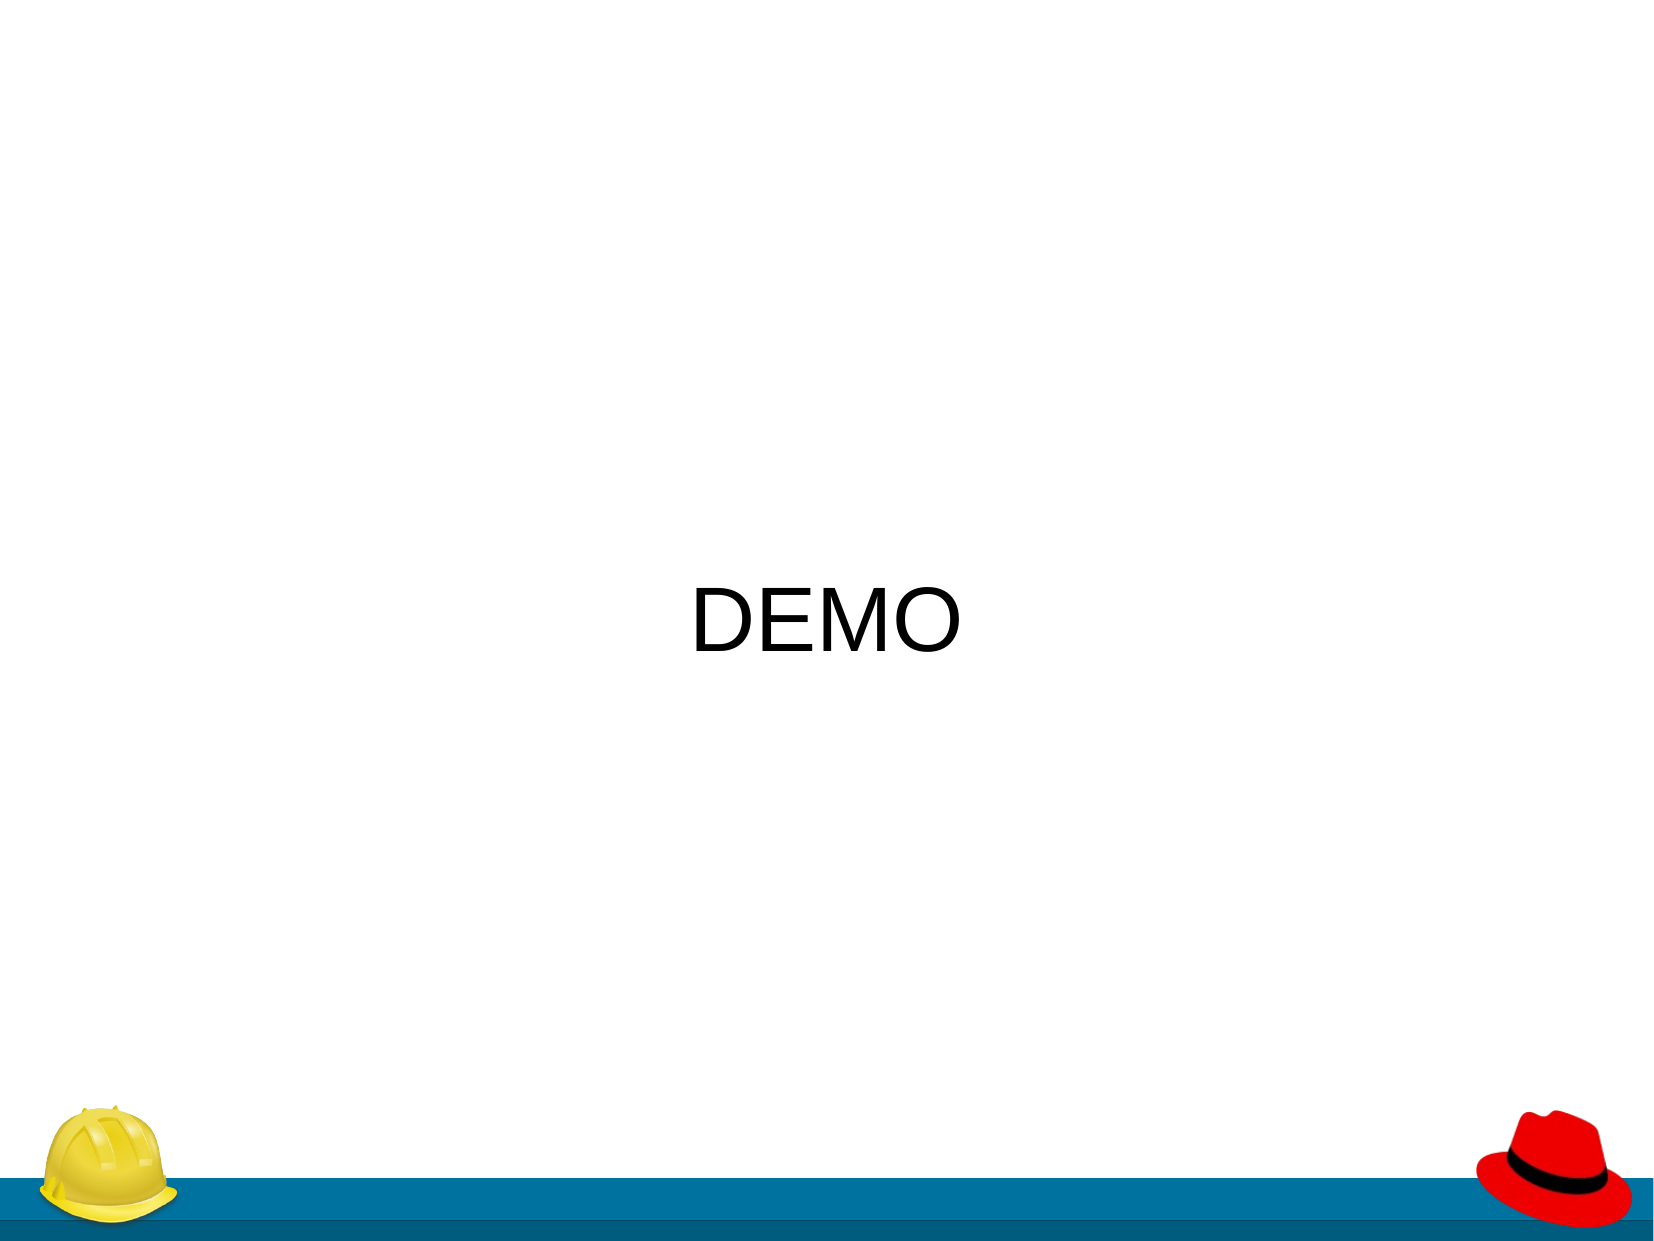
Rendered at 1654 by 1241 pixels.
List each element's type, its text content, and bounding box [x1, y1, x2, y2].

picture [1476, 1110, 1633, 1227]
picture [23, 1086, 189, 1227]
title DEMO [82, 516, 1571, 724]
